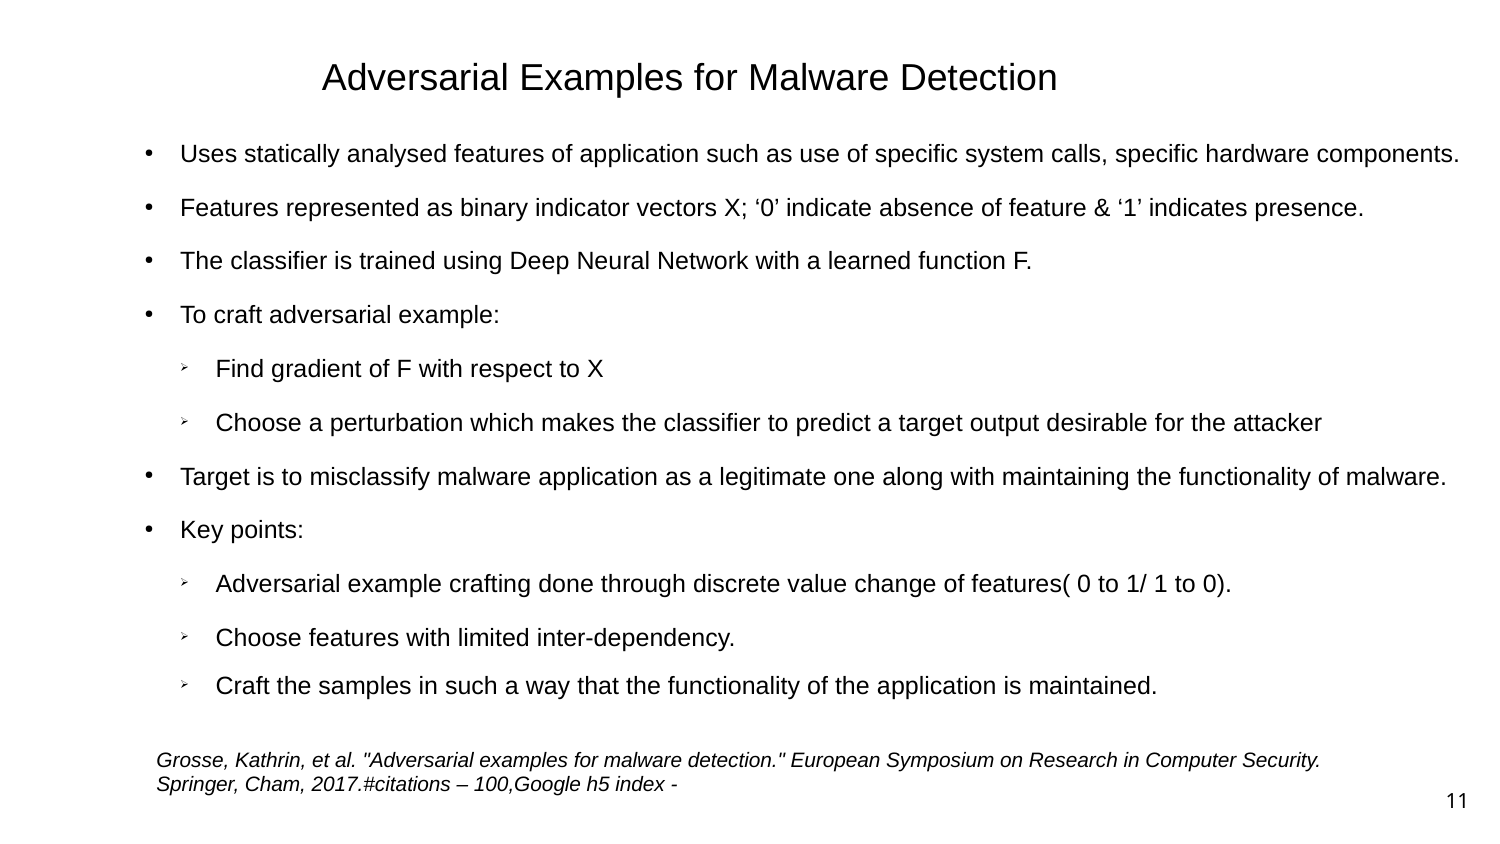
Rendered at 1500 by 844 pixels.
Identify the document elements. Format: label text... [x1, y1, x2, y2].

text_box Uses statically analysed features of application such as use of specific system calls, specific hardware components. Features represented as binary indicator vectors X; ‘0’ indicate absence of feature & ‘1’ indicates presence. The classifier is trained using Deep Neural Network with a learned function F. To craft adversarial example: Find gradient of F with respect to X Choose a perturbation which makes the classifier to predict a target output desirable for the attacker Target is to misclassify malware application as a legitimate one along with maintaining the functionality of malware. Key points: Adversarial example crafting done through discrete value change of features( 0 to 1/ 1 to 0). Choose features with limited inter-dependency. Craft the samples in such a way that the functionality of the application is maintained. [129, 118, 1478, 820]
text_box Adversarial Examples for Malware Detection [307, 49, 1146, 107]
text_box Grosse, Kathrin, et al. "Adversarial examples for malware detection." European Symposium on Research in Computer Security. Springer, Cham, 2017.#citations – 100,Google h5 index - [141, 741, 1342, 804]
